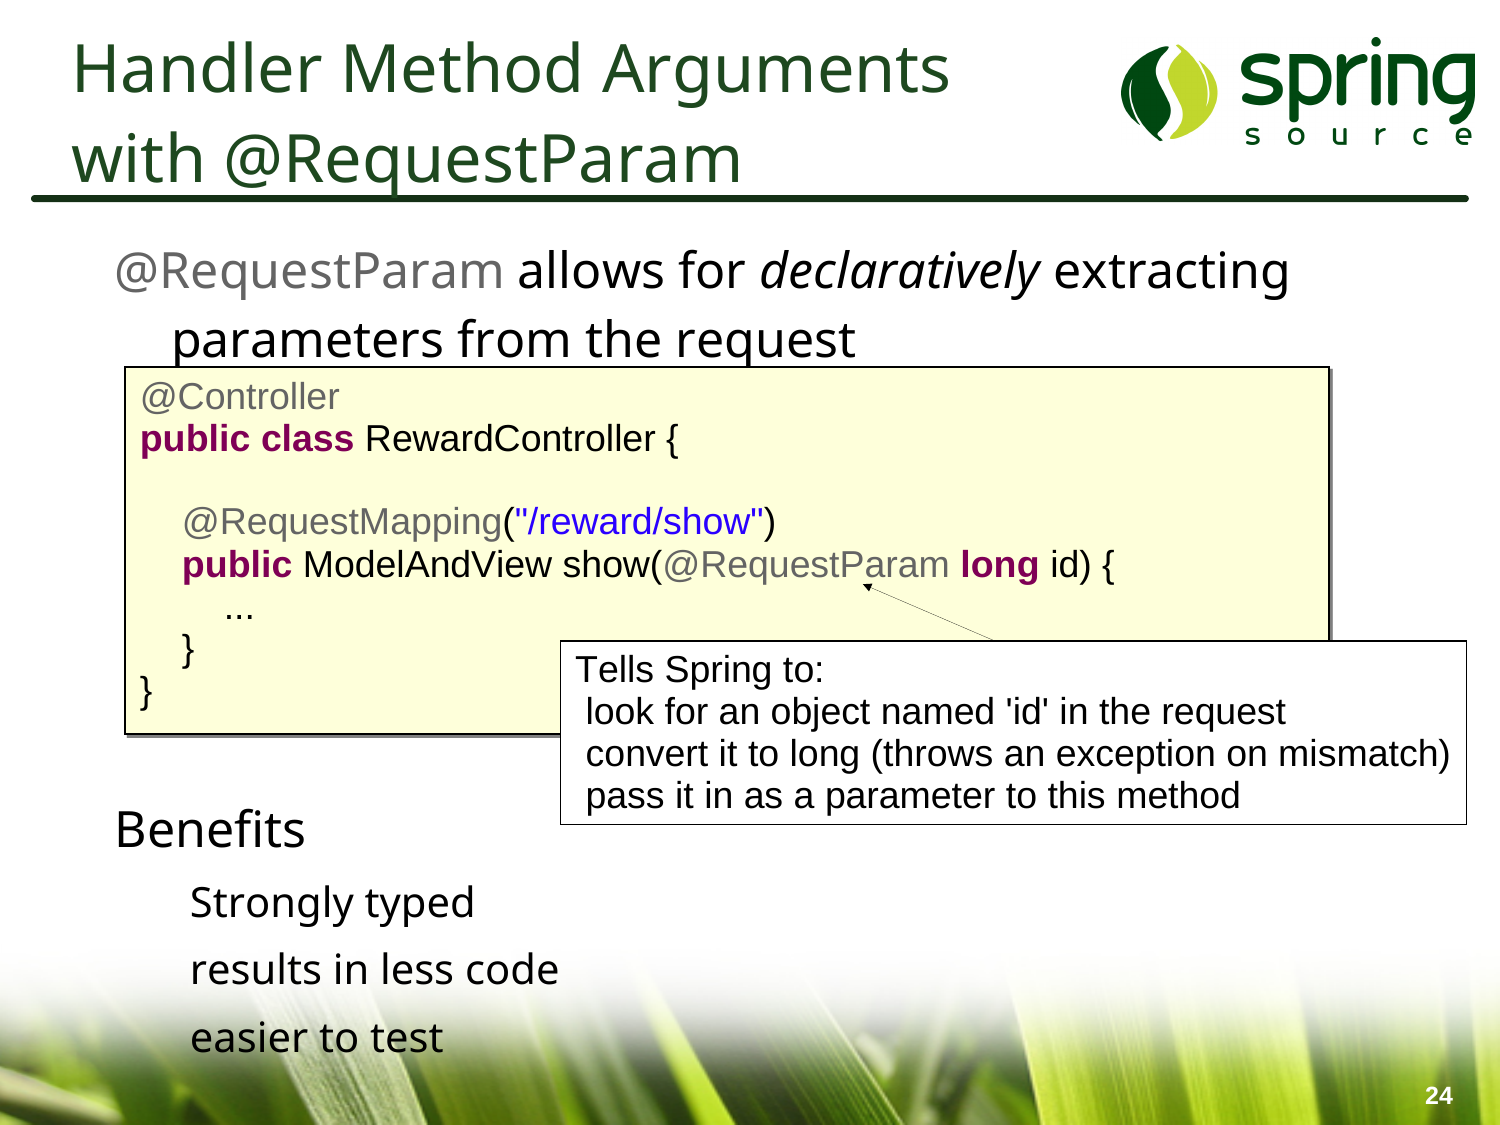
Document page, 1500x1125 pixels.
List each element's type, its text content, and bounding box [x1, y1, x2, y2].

text_box @Controller public class RewardController { @RequestMapping("/reward/show") public ModelAndView show(@RequestParam long id) { ... } } [125, 367, 1329, 735]
text_box Tells Spring to: look for an object named 'id' in the request convert it to long (throws an exception on mismatch) pass it in as a parameter to this method [560, 641, 1467, 825]
picture [0, 944, 1500, 1125]
list @RequestParam allows for declaratively extracting parameters from the request Benefits Strongly typed results in less code easier to test [99, 227, 1390, 981]
title Handler Method Arguments with @RequestParam [56, 13, 1089, 191]
picture [1121, 37, 1475, 145]
